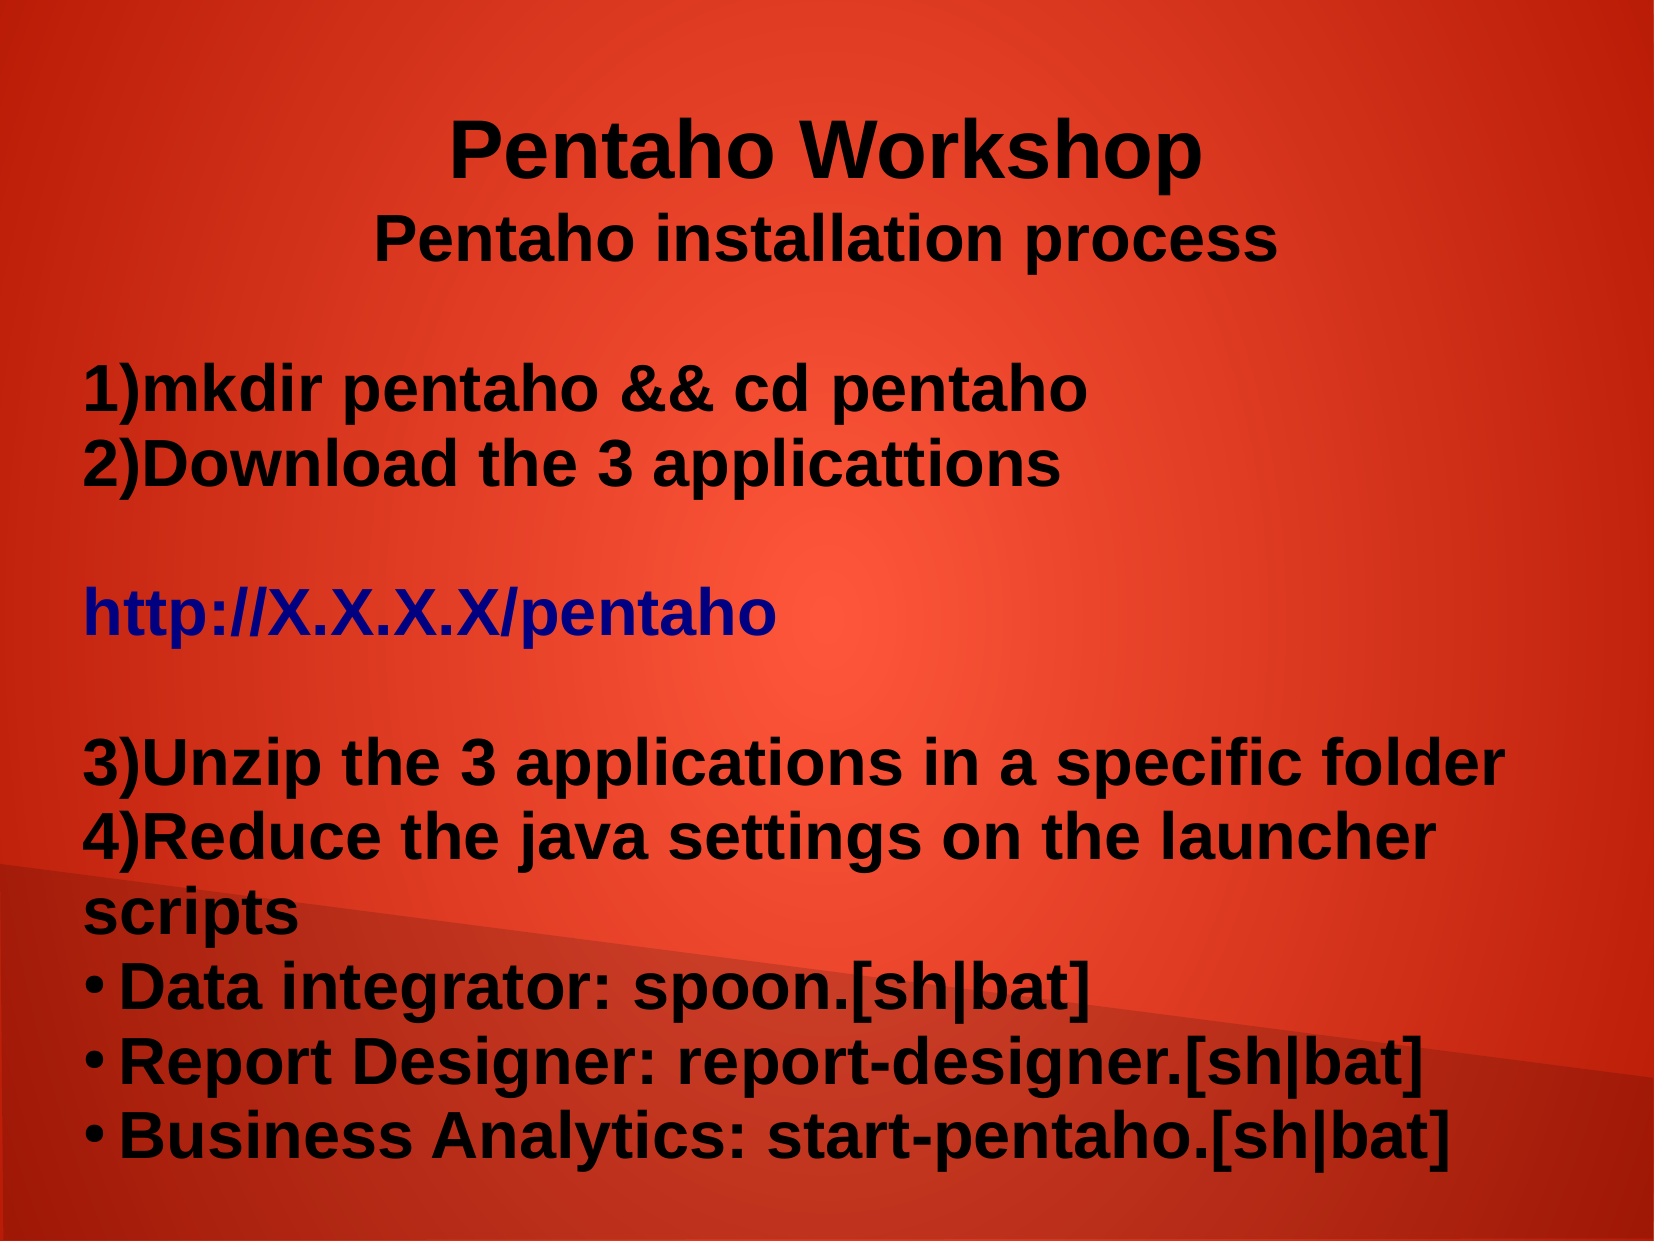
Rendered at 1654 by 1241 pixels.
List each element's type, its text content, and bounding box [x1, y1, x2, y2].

title Pentaho Workshop [82, 47, 1571, 126]
subtitle Pentaho installation process mkdir pentaho && cd pentaho Download the 3 applicattions http://X.X.X.X/pentaho Unzip the 3 applications in a specific folder Reduce the java settings on the launcher scripts Data integrator: spoon.[sh|bat] Report Designer: report-designer.[sh|bat] Business Analytics: start-pentaho.[sh|bat] [82, 126, 1571, 1174]
